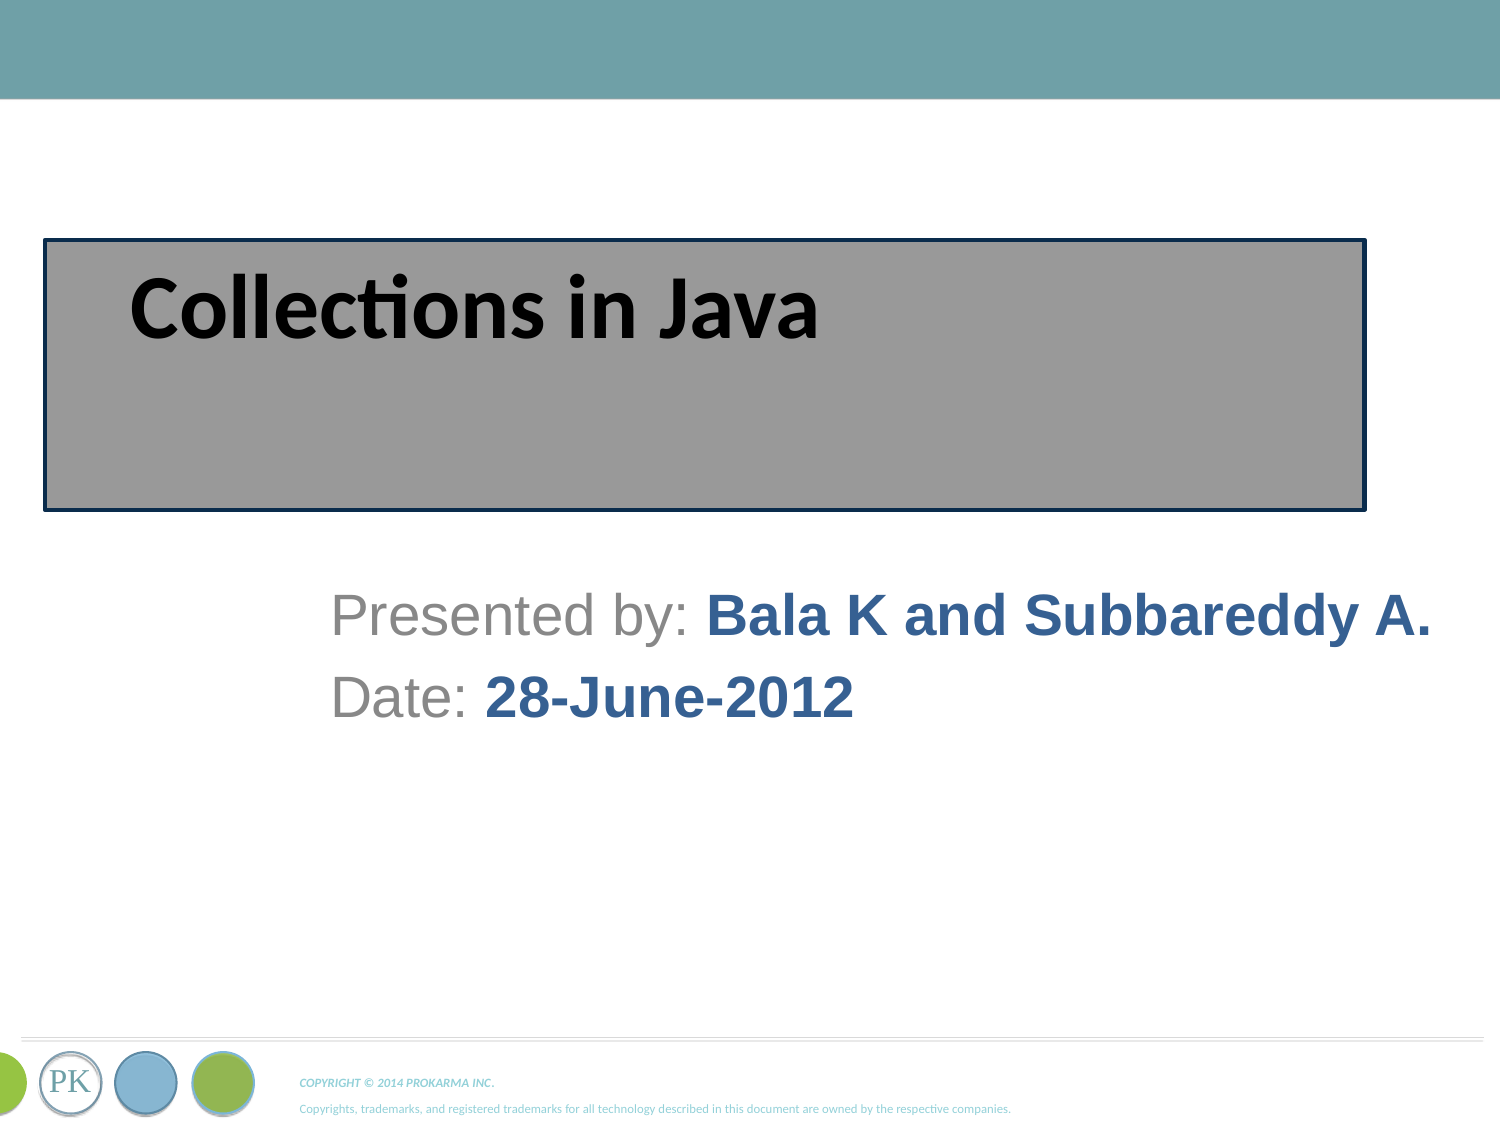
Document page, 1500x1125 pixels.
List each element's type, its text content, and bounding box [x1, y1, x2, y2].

text_box Collections in Java [44, 239, 1365, 510]
text_box Presented by: Bala K and Subbareddy A. Date: 28-June-2012 [315, 570, 1500, 826]
